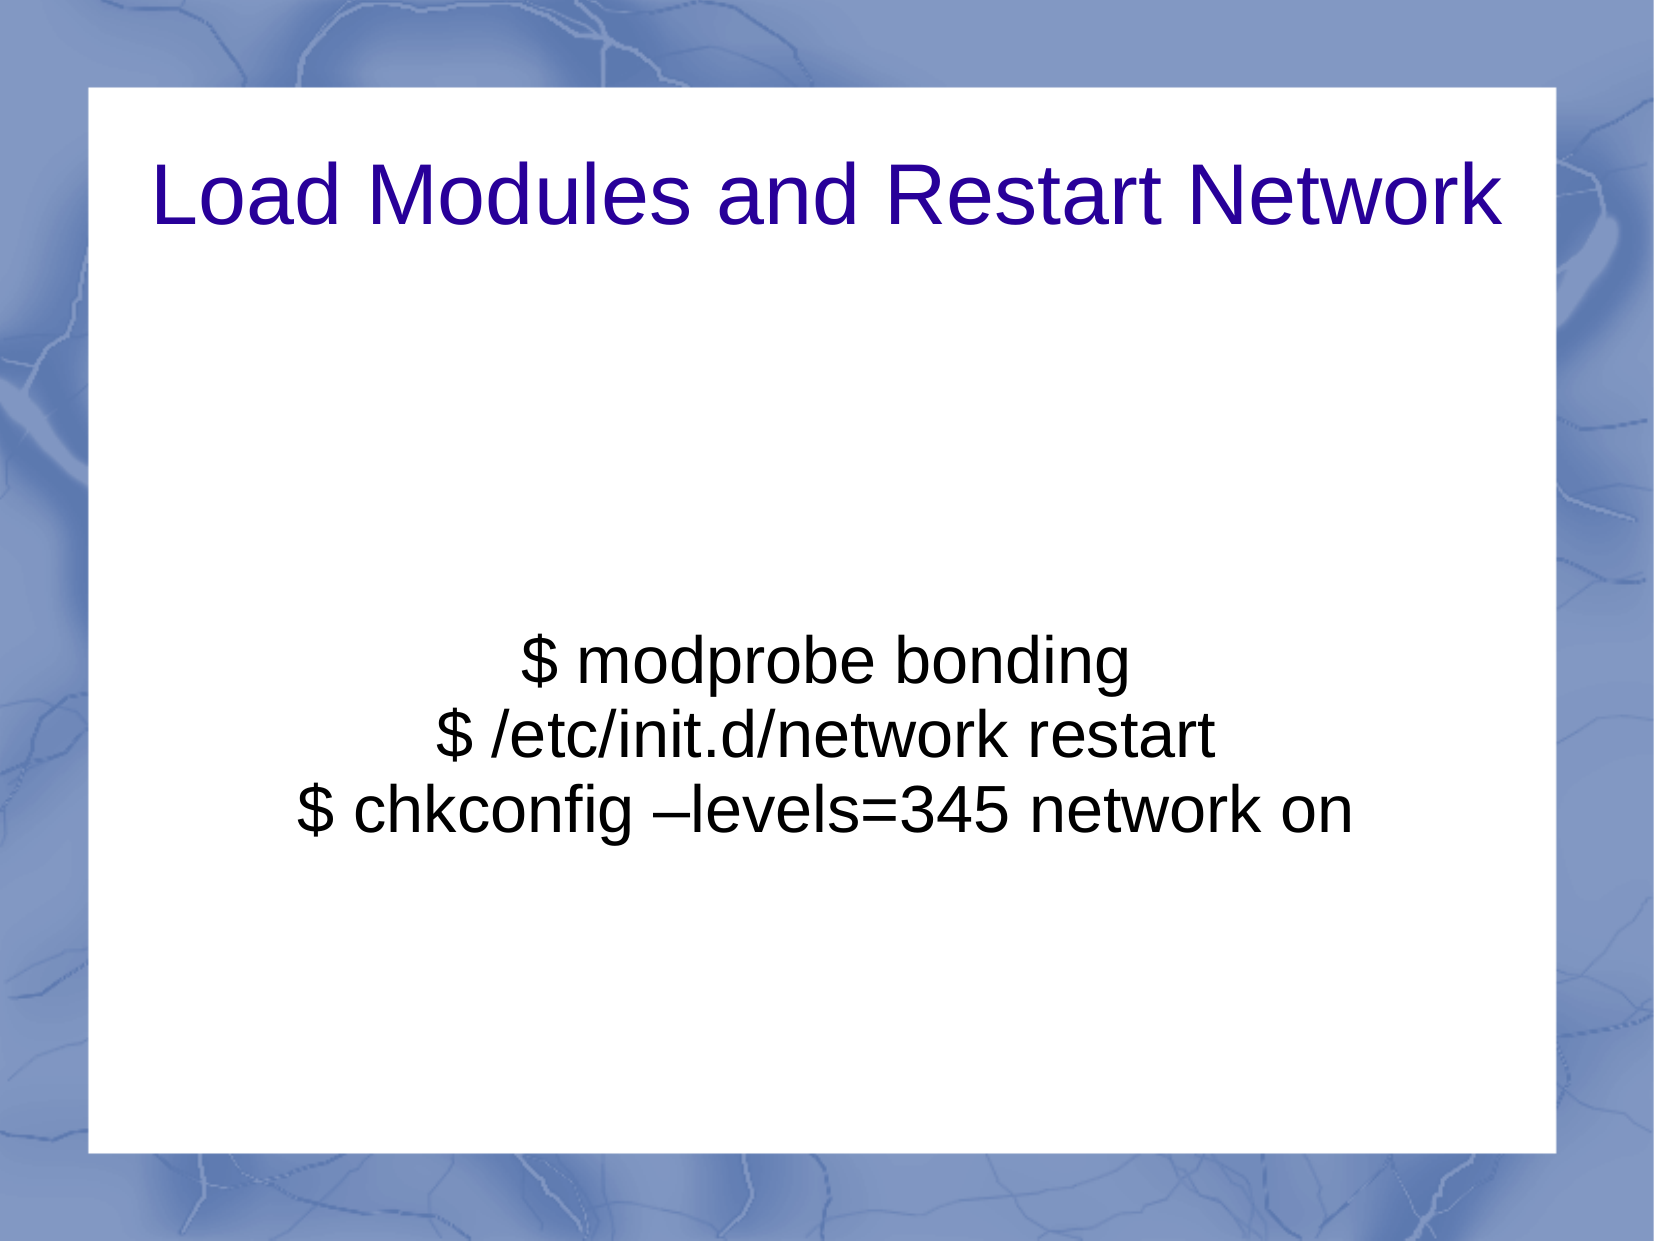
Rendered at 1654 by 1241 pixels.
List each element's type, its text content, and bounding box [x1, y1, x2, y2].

title Load Modules and Restart Network [118, 90, 1536, 298]
picture [0, 0, 1654, 1241]
subtitle $ modprobe bonding $ /etc/init.d/network restart $ chkconfig –levels=345 network on [147, 325, 1506, 1145]
